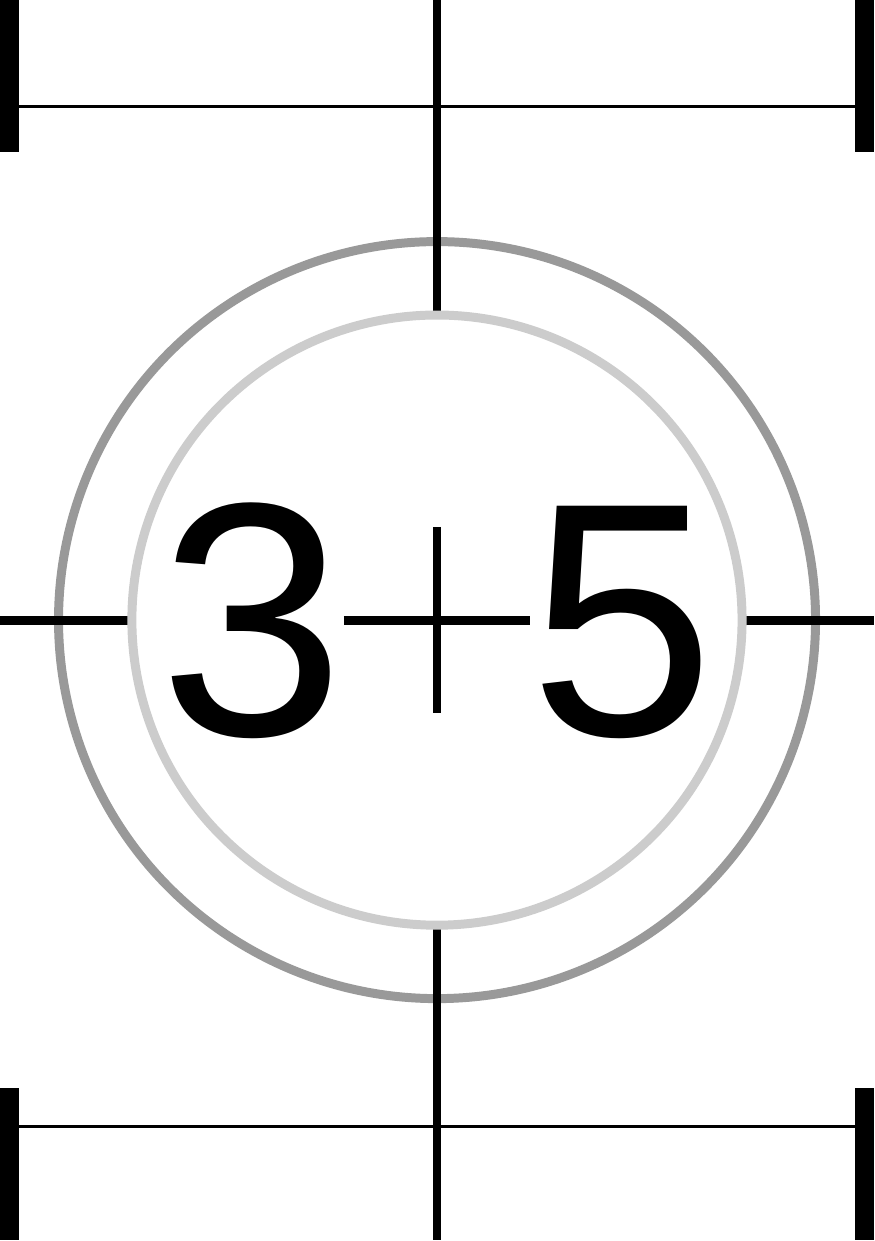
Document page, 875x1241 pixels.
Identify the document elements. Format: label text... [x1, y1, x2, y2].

text_box 3 5 [58, 426, 816, 814]
text_box [112, 241, 762, 426]
text_box [111, 814, 763, 999]
